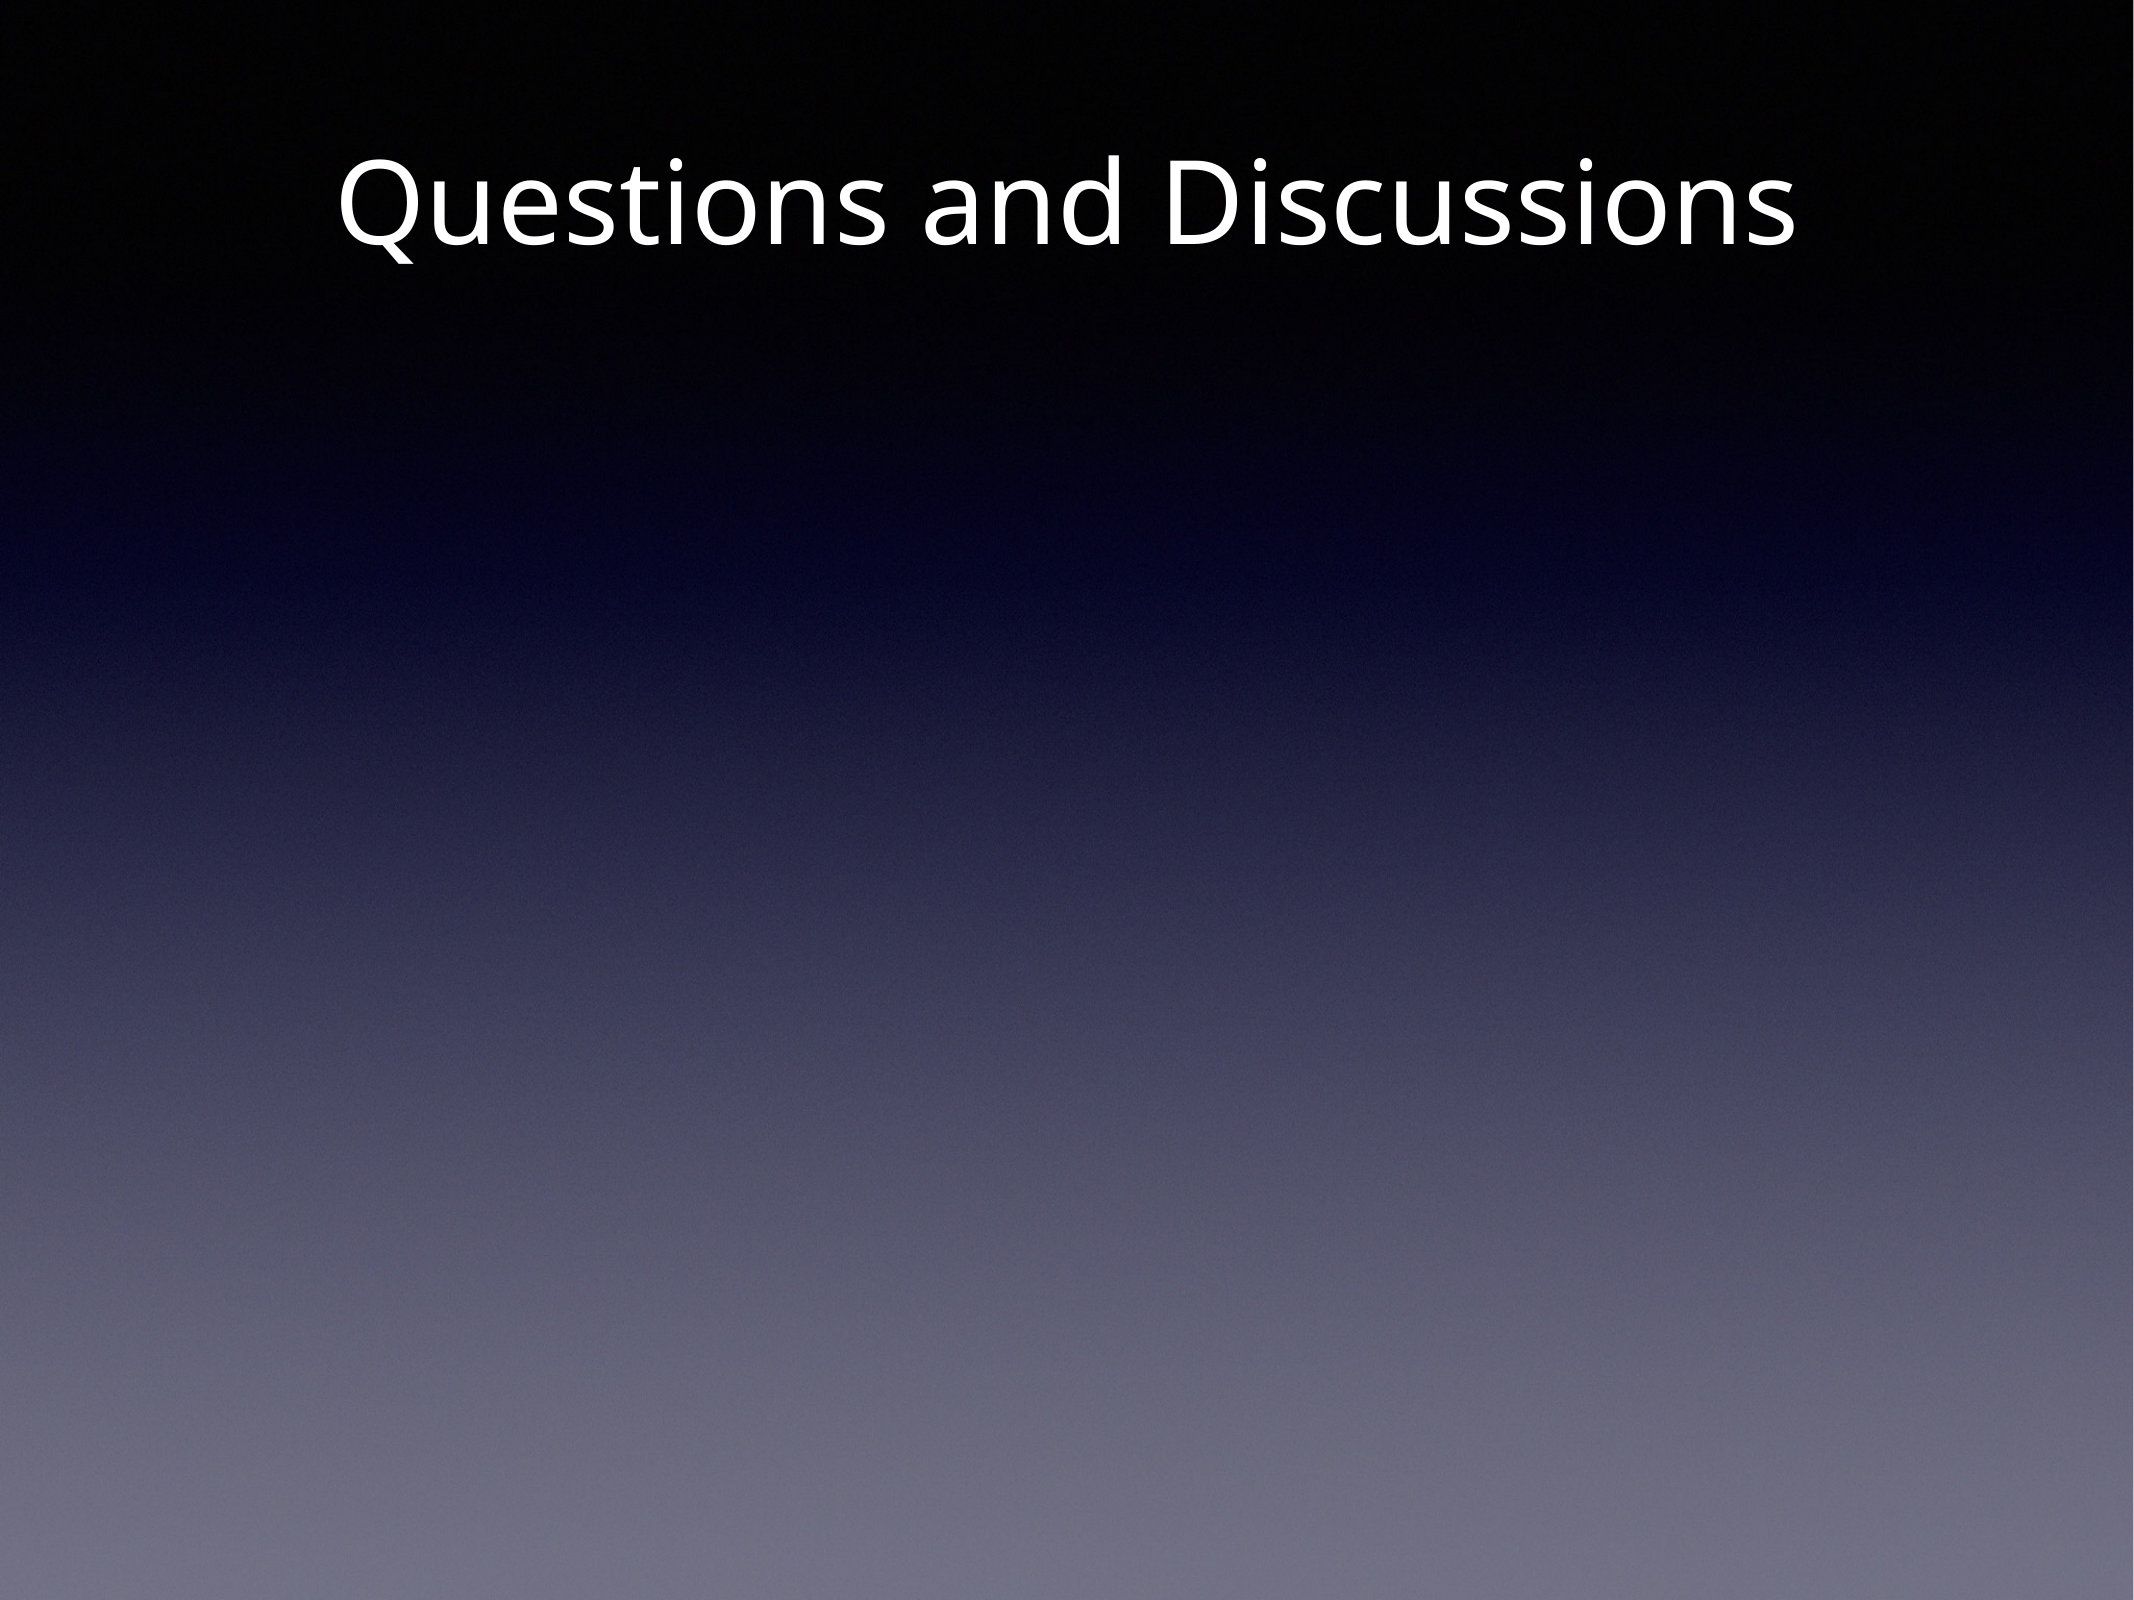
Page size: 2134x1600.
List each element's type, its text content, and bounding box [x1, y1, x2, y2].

picture [0, 0, 2134, 1600]
text_box Questions and Discussions [107, 127, 2028, 268]
